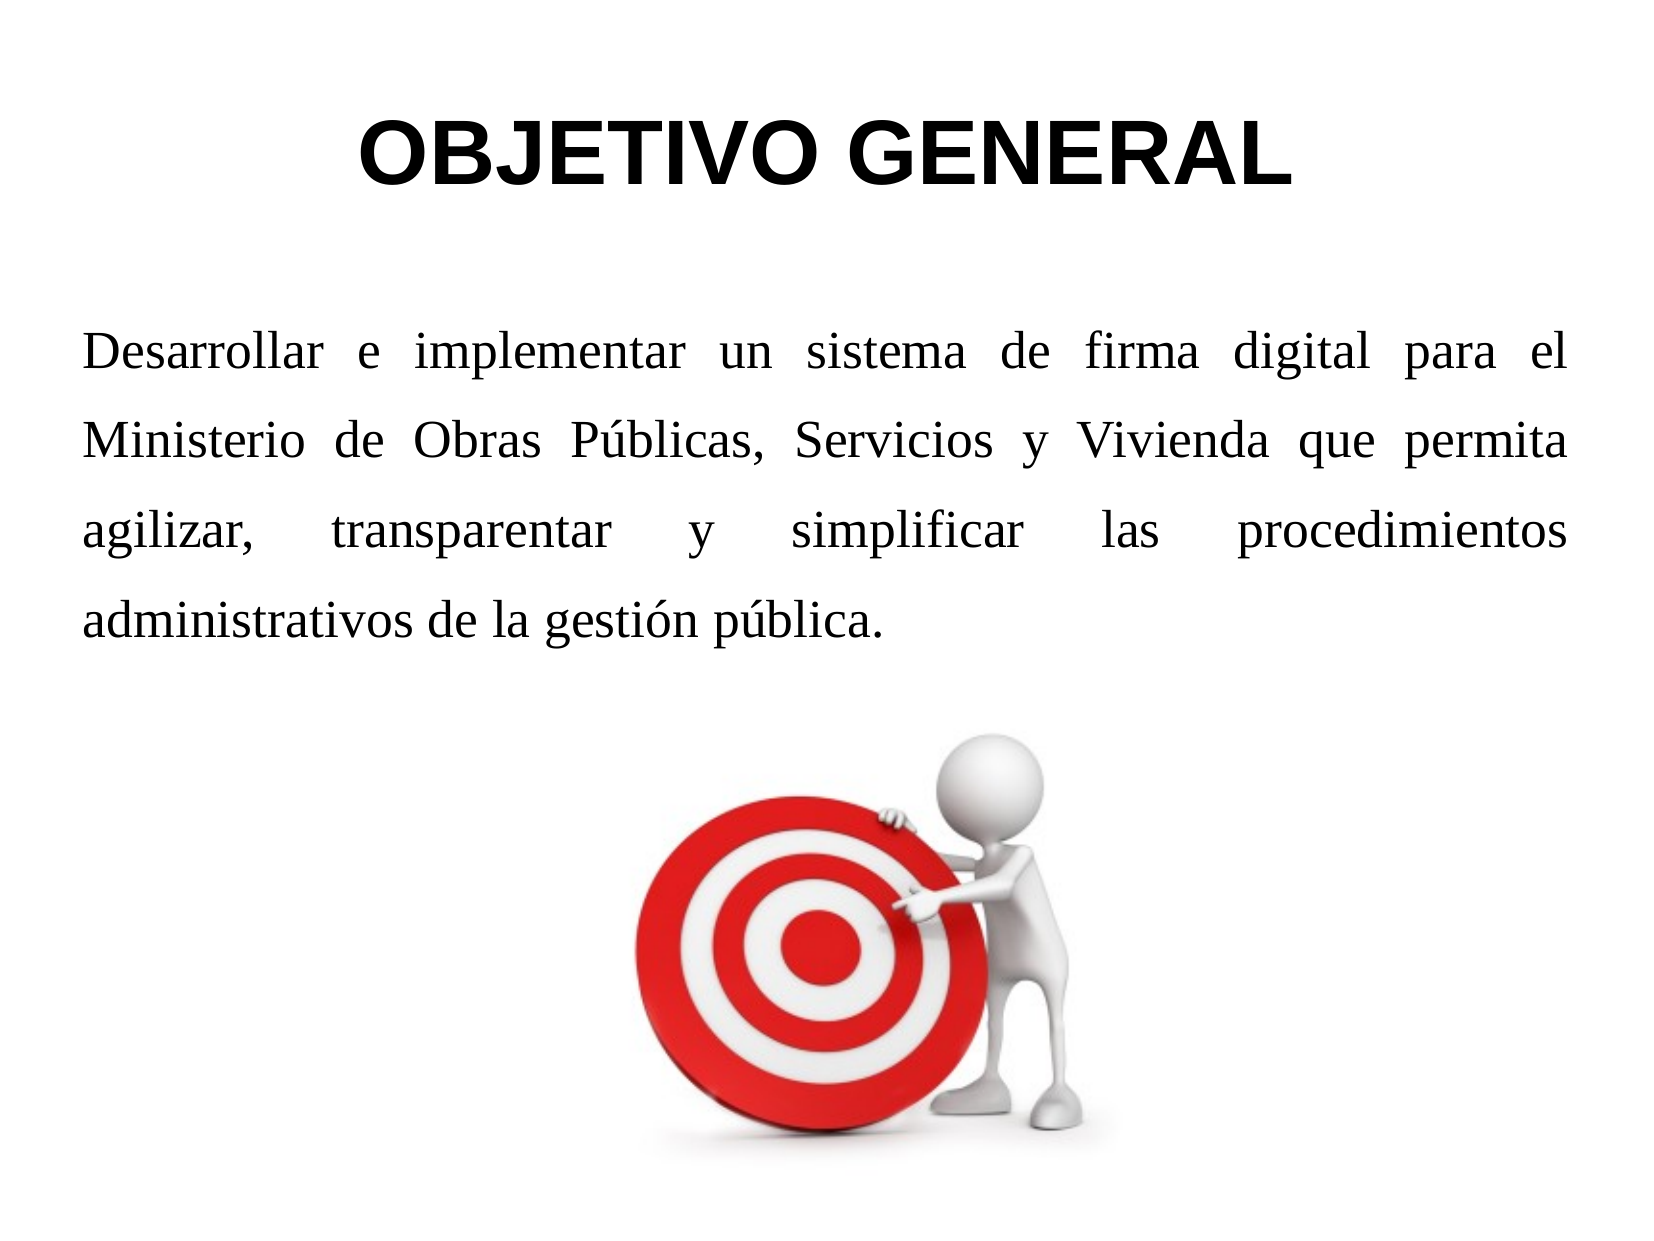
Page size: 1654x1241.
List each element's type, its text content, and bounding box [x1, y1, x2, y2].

title OBJETIVO GENERAL [82, 49, 1571, 257]
list Desarrollar e implementar un sistema de firma digital para el Ministerio de Obras Públicas, Servicios y Vivienda que permita agilizar, transparentar y simplificar las procedimientos administrativos de la gestión pública. [82, 290, 1571, 650]
picture [570, 653, 1146, 1229]
